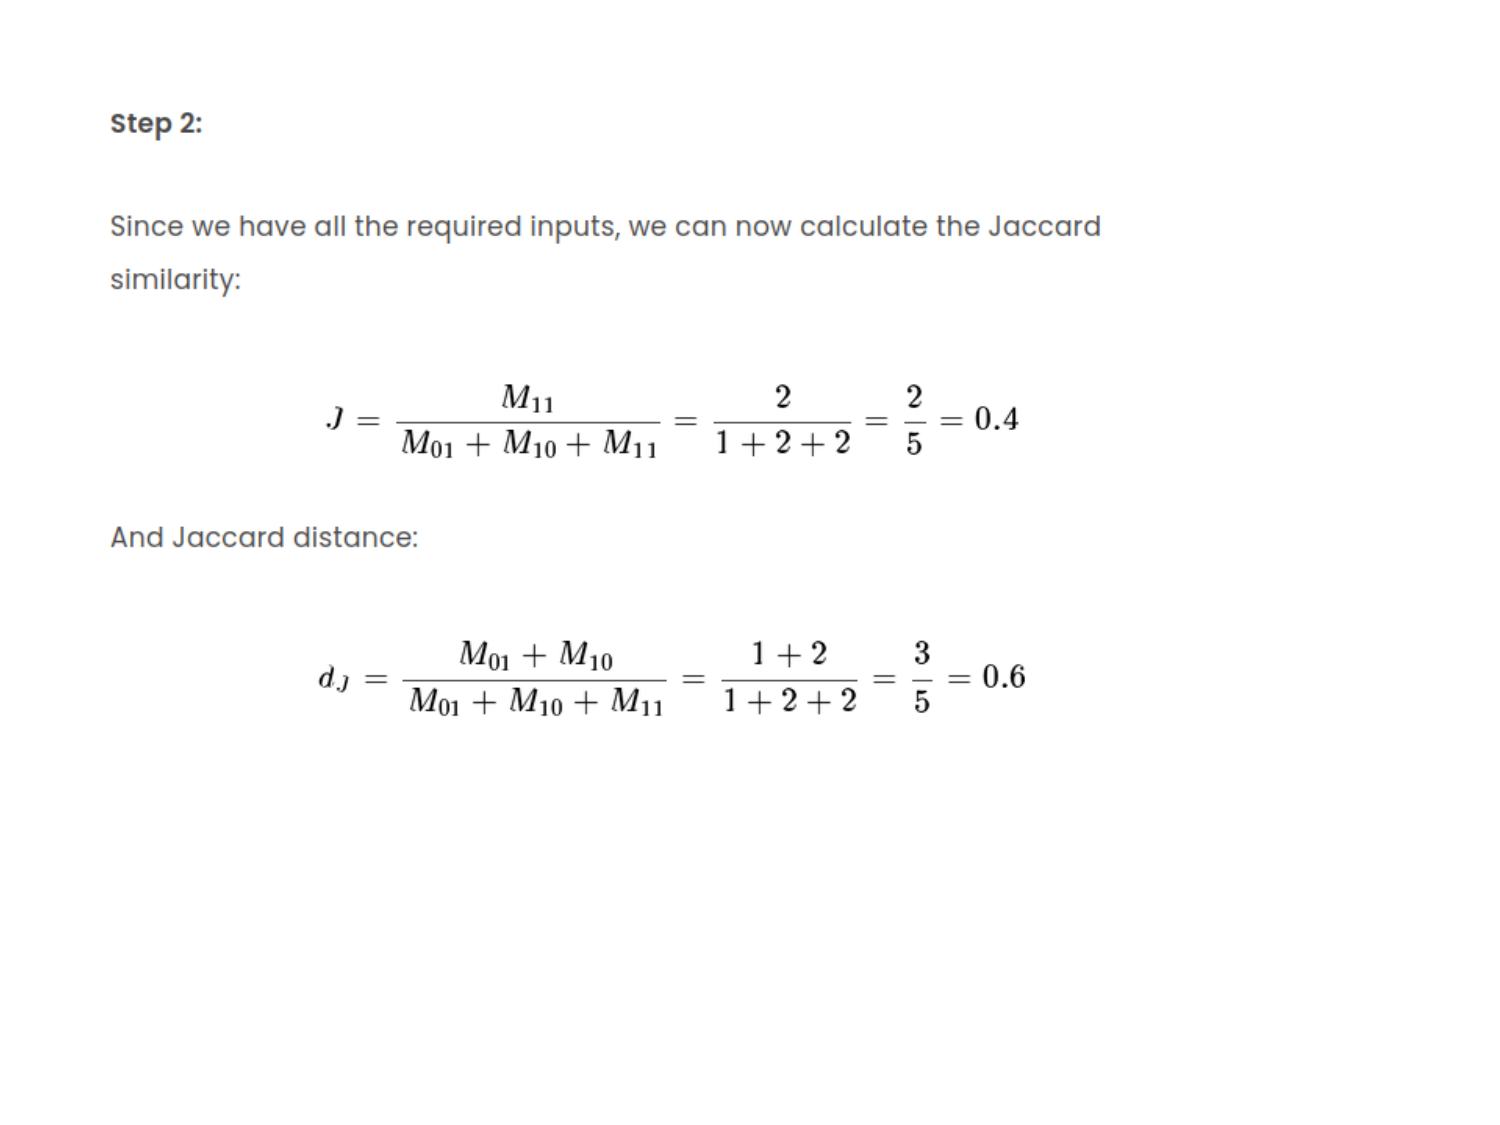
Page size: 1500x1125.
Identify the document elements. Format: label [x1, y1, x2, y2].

picture [76, 72, 1122, 739]
